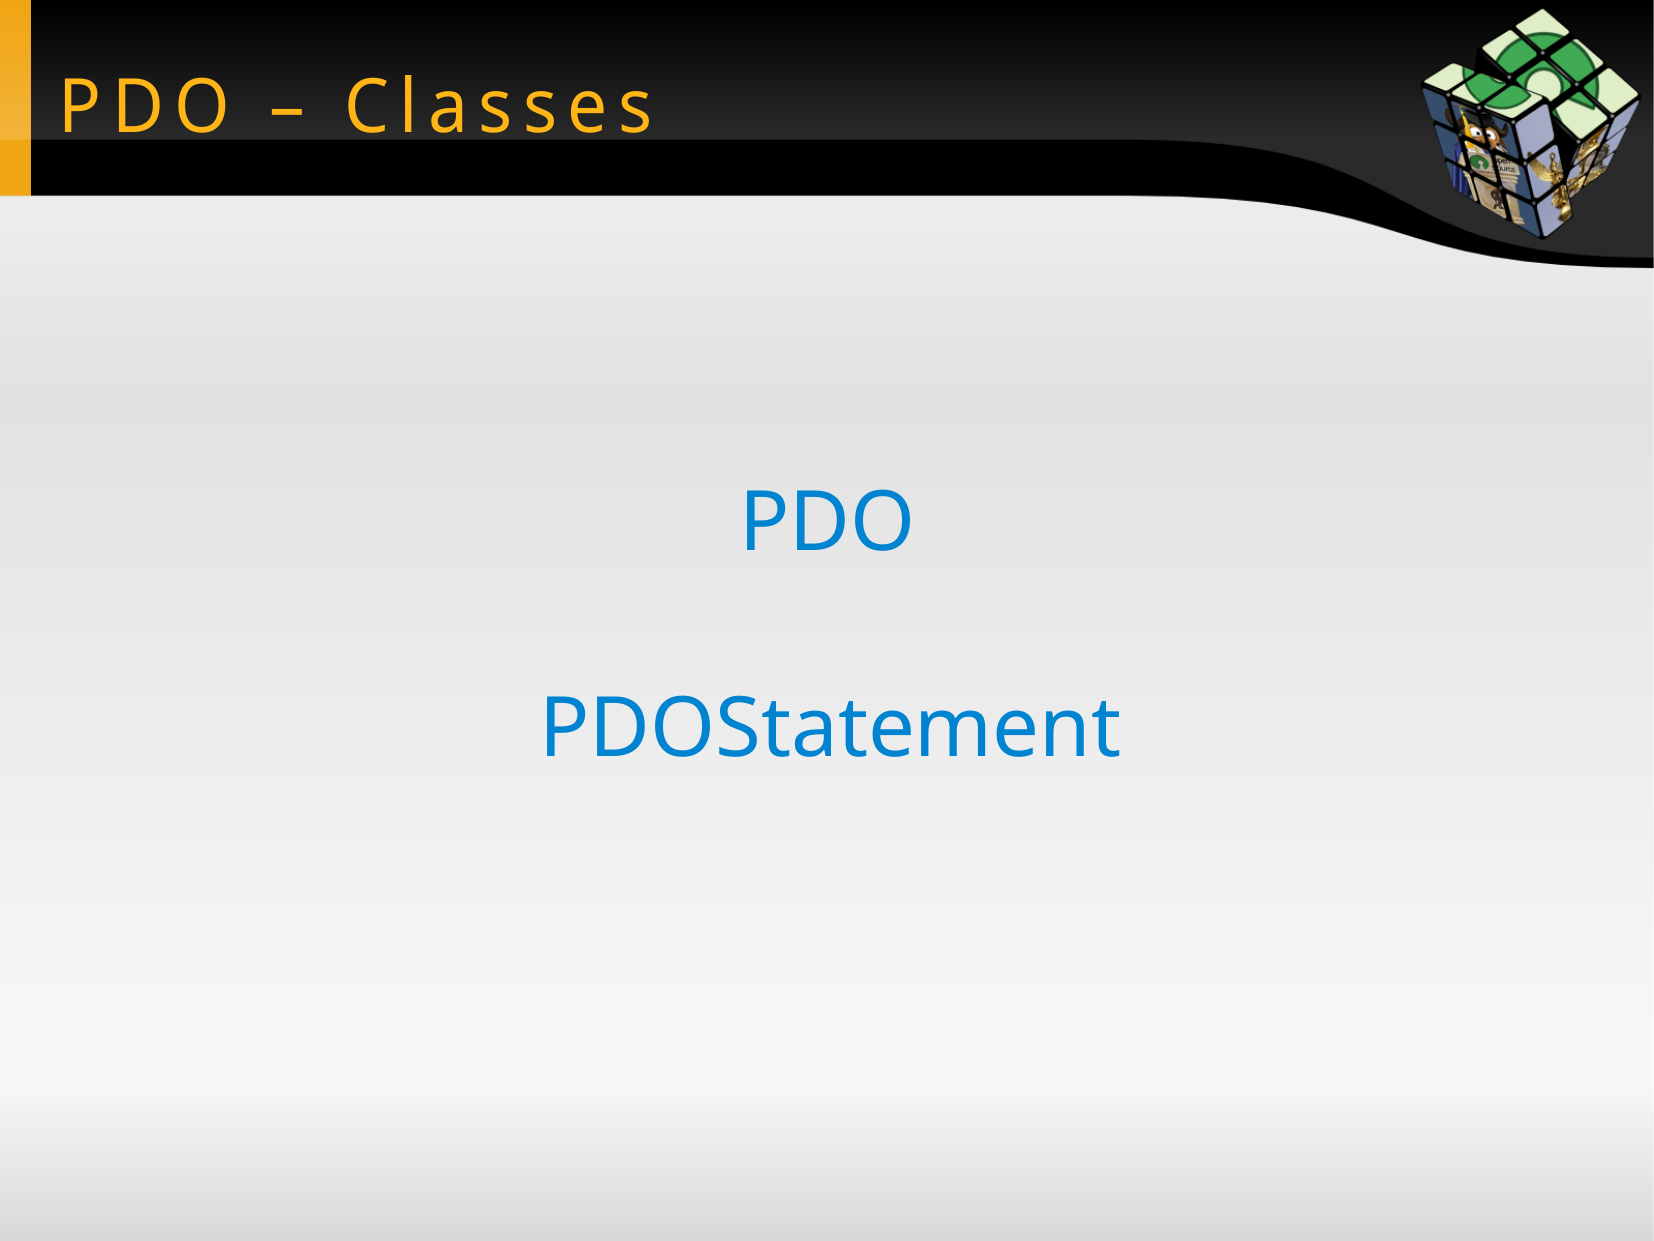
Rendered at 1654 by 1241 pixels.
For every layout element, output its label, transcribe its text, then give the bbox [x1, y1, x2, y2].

picture [0, 0, 1654, 1241]
text_box PDO [723, 452, 931, 564]
text_box PDOStatement [523, 659, 1130, 771]
title PDO – Classes [59, 29, 1270, 178]
